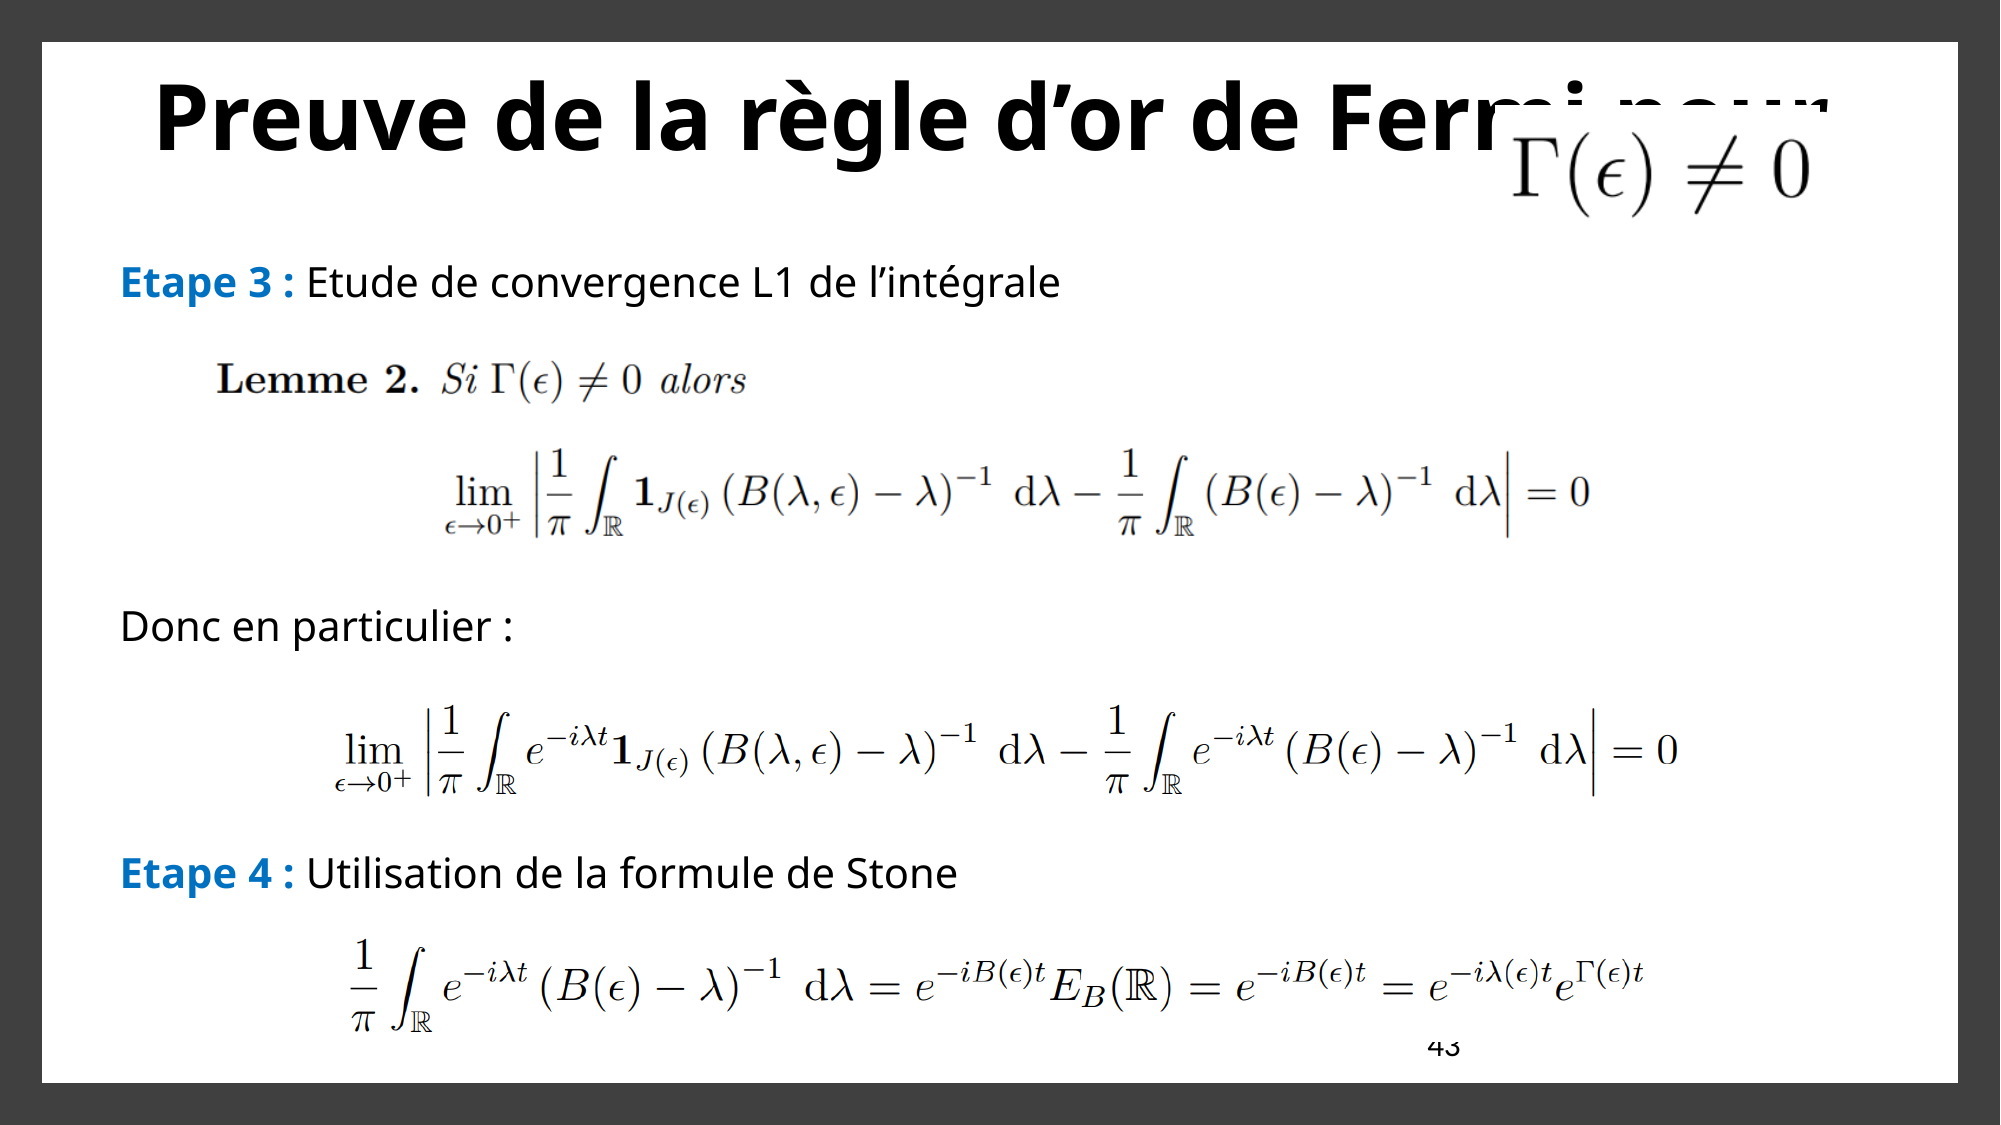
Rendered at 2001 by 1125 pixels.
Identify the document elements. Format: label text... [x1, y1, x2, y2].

text_box [0, 0, 2000, 1125]
picture [1495, 105, 1820, 225]
text_box Donc en particulier : [104, 592, 1932, 659]
text_box Etape 4 : Utilisation de la formule de Stone [104, 839, 1932, 906]
picture [345, 921, 1654, 1043]
picture [322, 668, 1678, 811]
title Preuve de la règle d’or de Fermi pour [137, 61, 1863, 248]
picture [210, 348, 1592, 557]
text_box Etape 3 : Etude de convergence L1 de l’intégrale [104, 248, 1932, 315]
